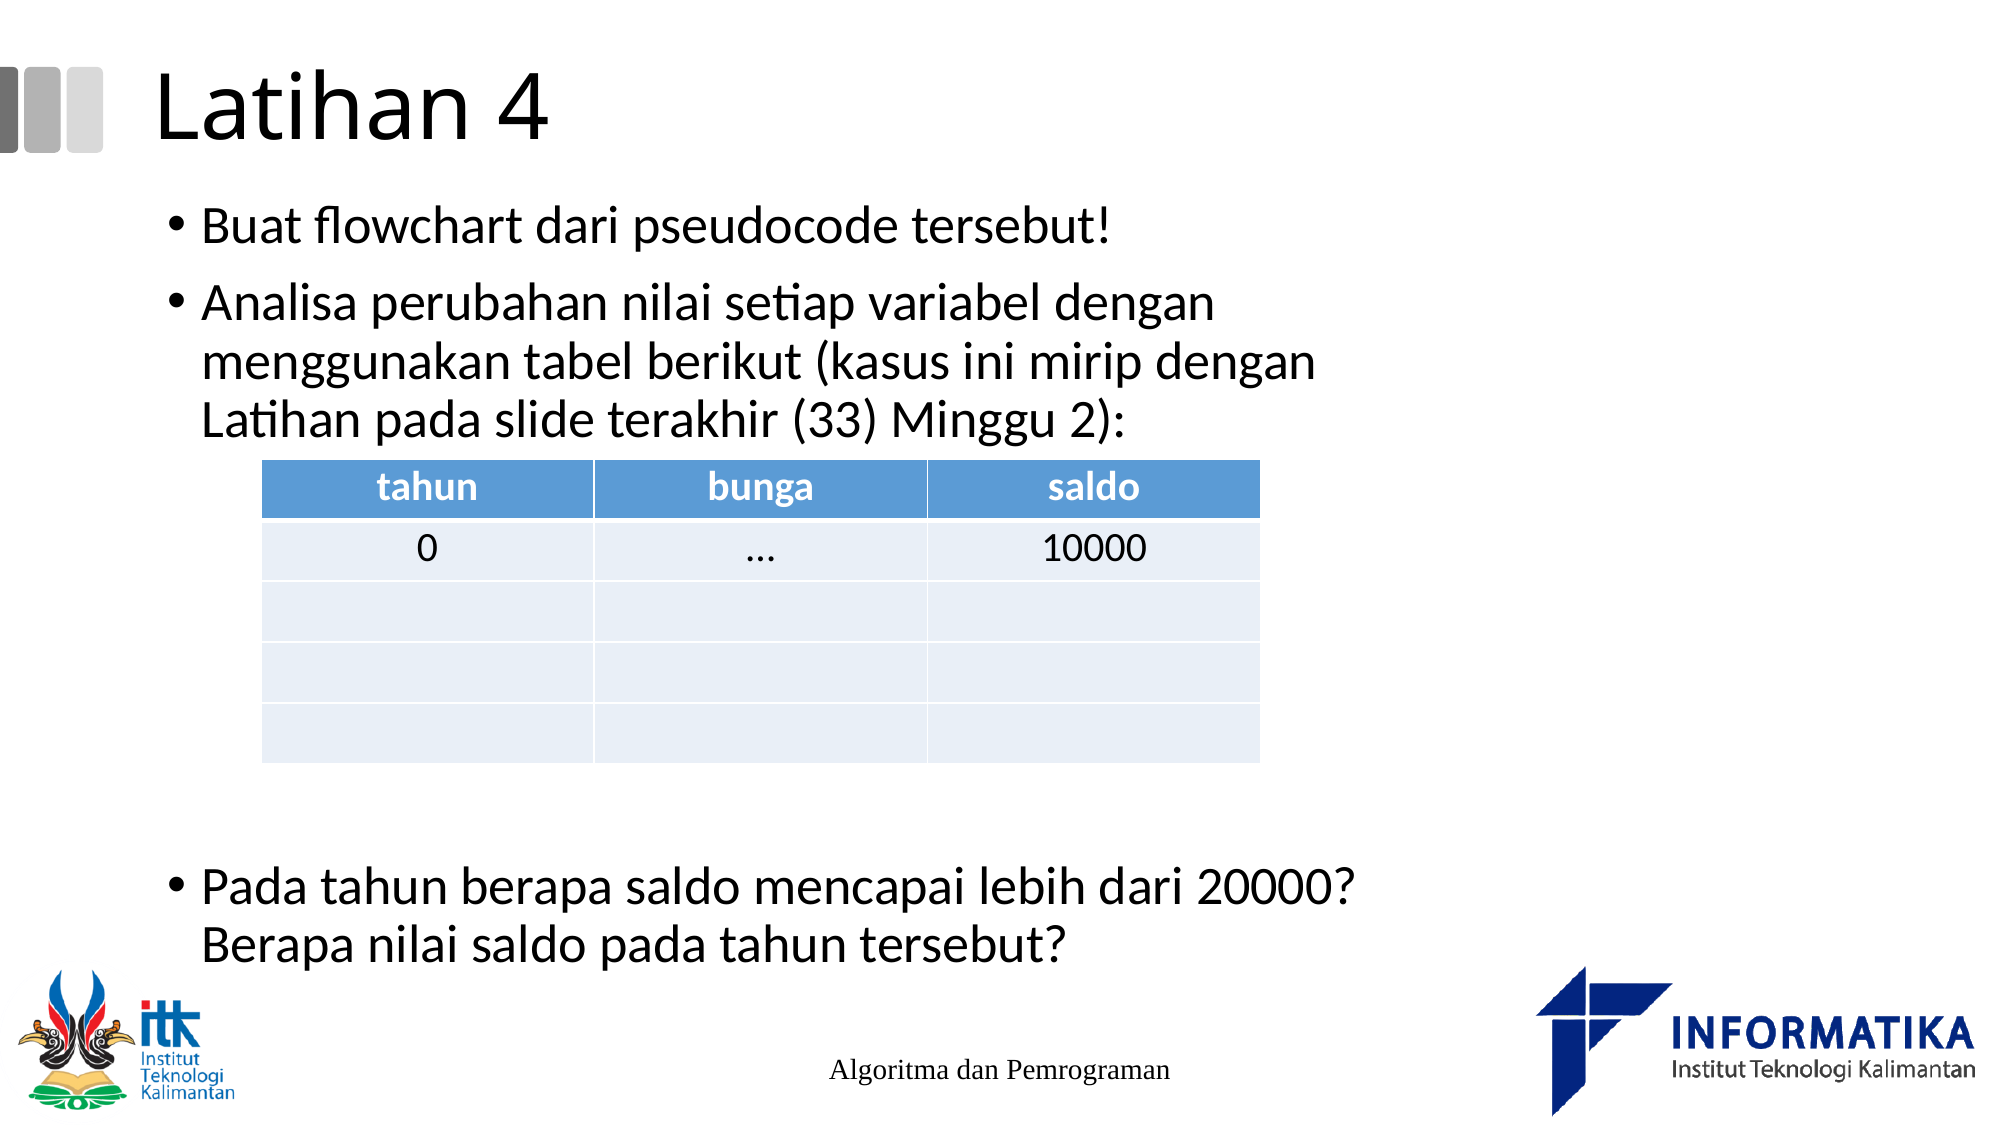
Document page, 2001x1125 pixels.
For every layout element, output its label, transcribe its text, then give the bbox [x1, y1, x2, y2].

picture [1534, 965, 1976, 1118]
list Buat flowchart dari pseudocode tersebut! Analisa perubahan nilai setiap variabel dengan menggunakan tabel berikut (kasus ini mirip dengan Latihan pada slide terakhir (33) Minggu 2): Pada tahun berapa saldo mencapai lebih dari 20000? Berapa nilai saldo pada tahun tersebut? [152, 188, 1446, 987]
table_header saldo [928, 460, 1260, 518]
table_header tahun [262, 460, 593, 518]
table_cell … [595, 523, 927, 580]
table_cell [595, 704, 927, 763]
table_cell 10000 [928, 523, 1260, 580]
table_header bunga [595, 460, 927, 518]
table_cell [262, 582, 593, 641]
table_cell 0 [262, 523, 593, 580]
table_cell [595, 582, 927, 641]
table_cell [262, 643, 593, 702]
table_cell [595, 643, 927, 702]
picture [0, 935, 253, 1125]
table_cell [928, 643, 1260, 702]
title Latihan 4 [137, 1, 1863, 219]
table_cell [262, 704, 593, 763]
table_cell [928, 704, 1260, 763]
table_cell [928, 582, 1260, 641]
